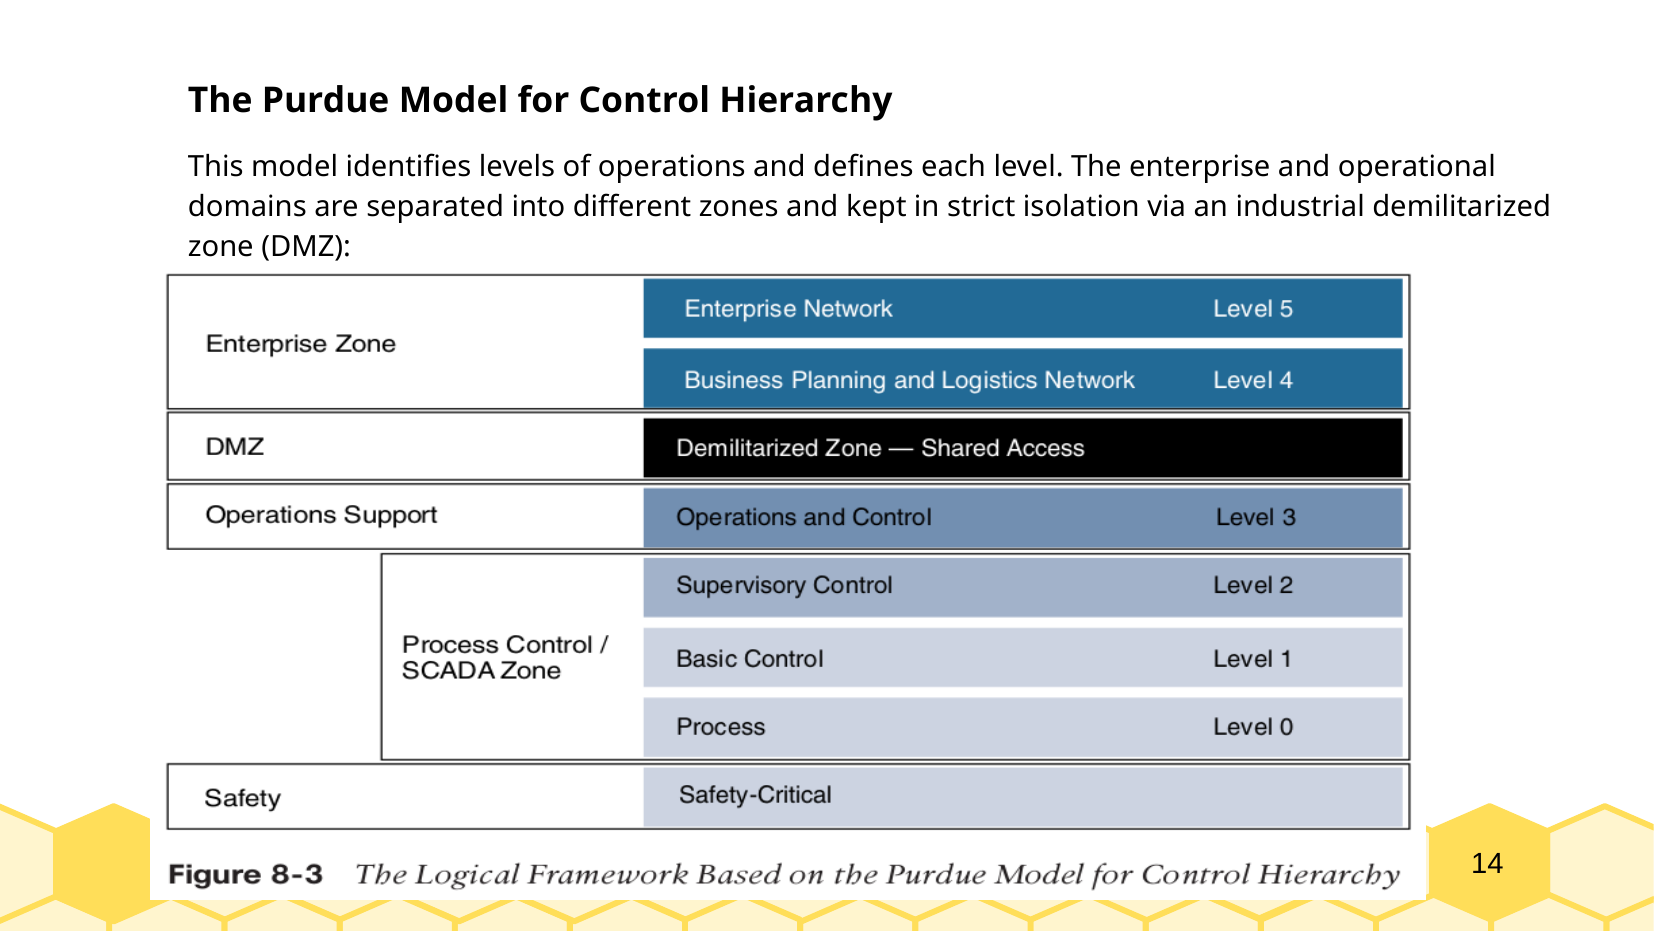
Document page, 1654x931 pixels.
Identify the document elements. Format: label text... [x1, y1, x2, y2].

list The Purdue Model for Control Hierarchy This model identifies levels of operations and defines each level. The enterprise and operational domains are separated into different zones and kept in strict isolation via an industrial demilitarized zone (DMZ): [117, 75, 1606, 792]
picture [150, 264, 1426, 901]
